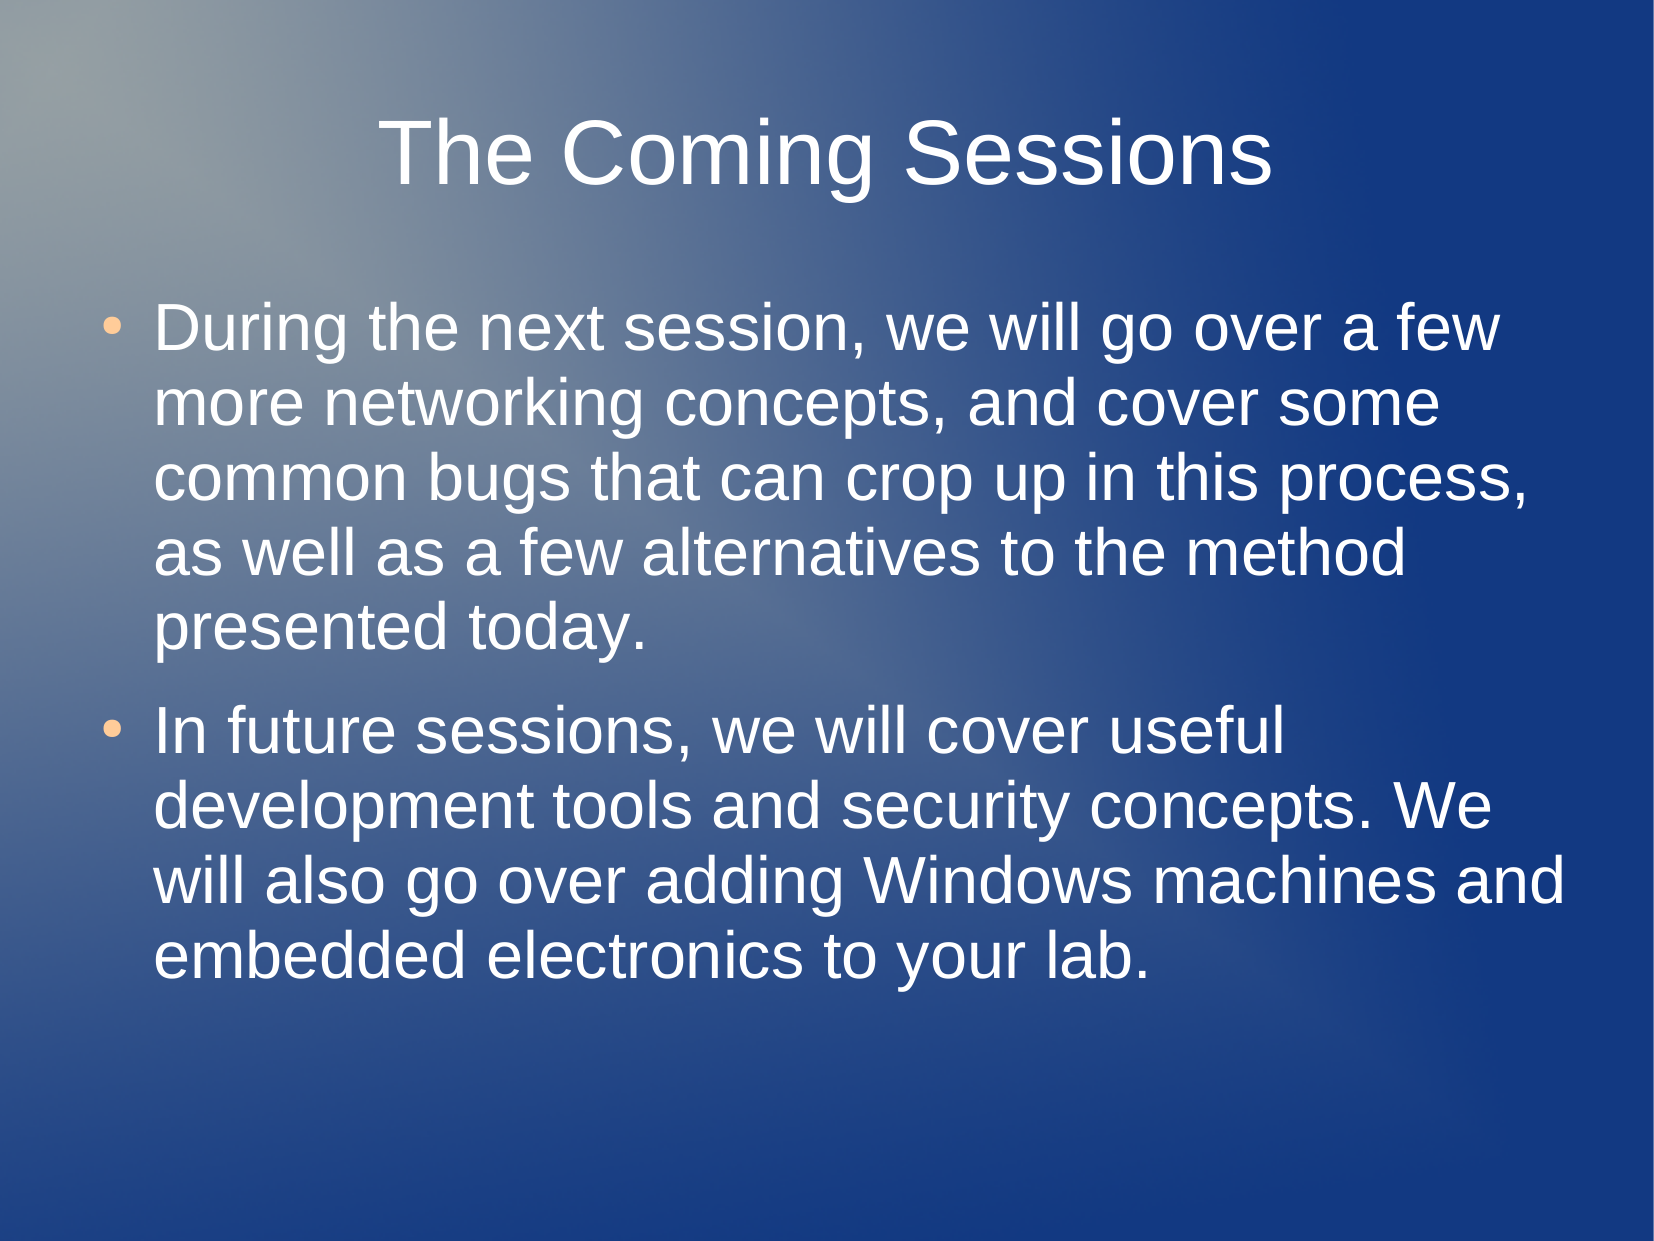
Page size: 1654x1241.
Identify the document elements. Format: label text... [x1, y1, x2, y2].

title The Coming Sessions [82, 49, 1571, 257]
list During the next session, we will go over a few more networking concepts, and cover some common bugs that can crop up in this process, as well as a few alternatives to the method presented today. In future sessions, we will cover useful development tools and security concepts. We will also go over adding Windows machines and embedded electronics to your lab. [82, 290, 1571, 1109]
picture [0, 0, 1654, 1241]
